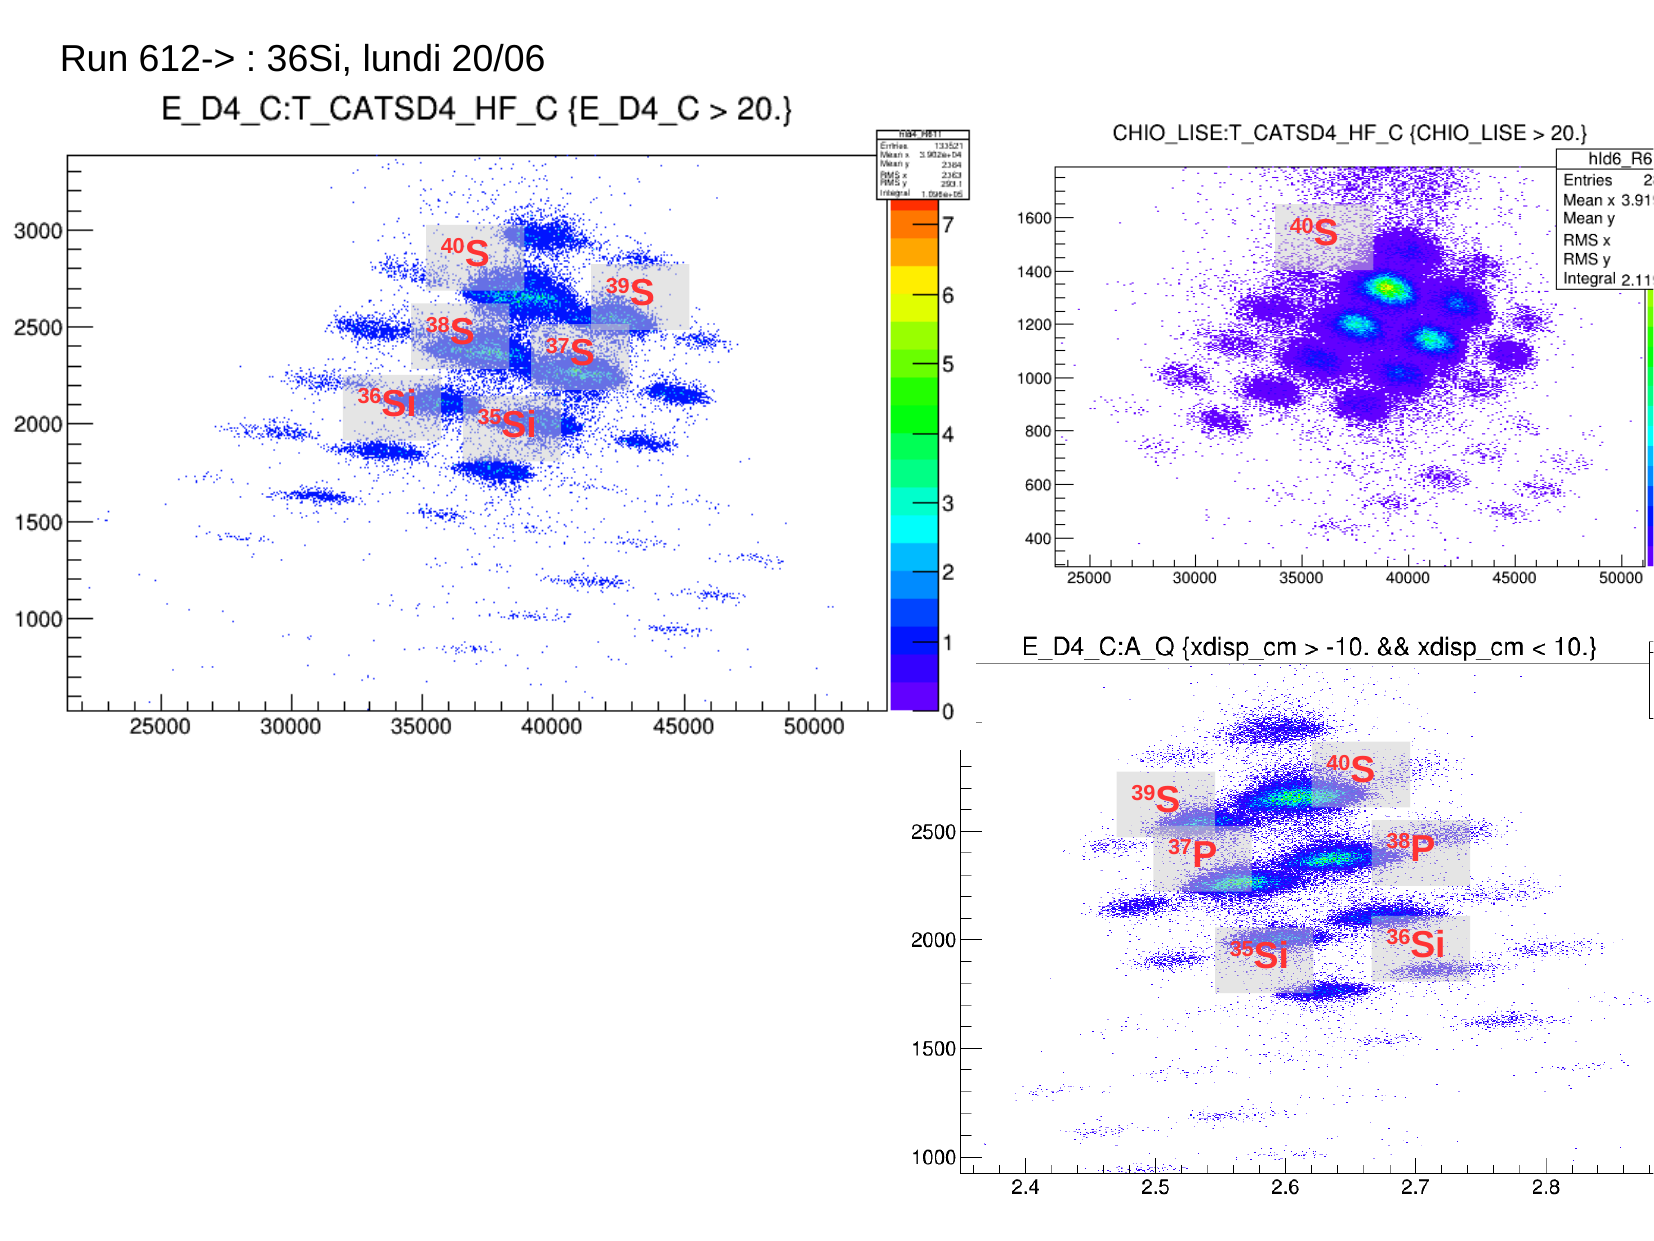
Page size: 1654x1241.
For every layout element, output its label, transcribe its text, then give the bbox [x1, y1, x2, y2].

text_box 40S [426, 224, 525, 291]
picture [1004, 119, 1654, 601]
text_box 35Si [462, 395, 562, 462]
text_box 35Si [1215, 927, 1314, 994]
text_box Run 612-> : 36Si, lundi 20/06 [45, 30, 991, 90]
text_box 36Si [342, 374, 442, 441]
text_box 37P [1153, 825, 1252, 892]
text_box 40S [1275, 204, 1374, 271]
text_box 38P [1371, 820, 1471, 886]
text_box 38S [411, 303, 510, 370]
text_box 37S [531, 324, 630, 390]
picture [0, 89, 1654, 1213]
text_box 39S [591, 264, 690, 330]
text_box 39S [1116, 771, 1216, 838]
text_box 36Si [1371, 915, 1471, 982]
text_box 40S [1311, 741, 1411, 808]
